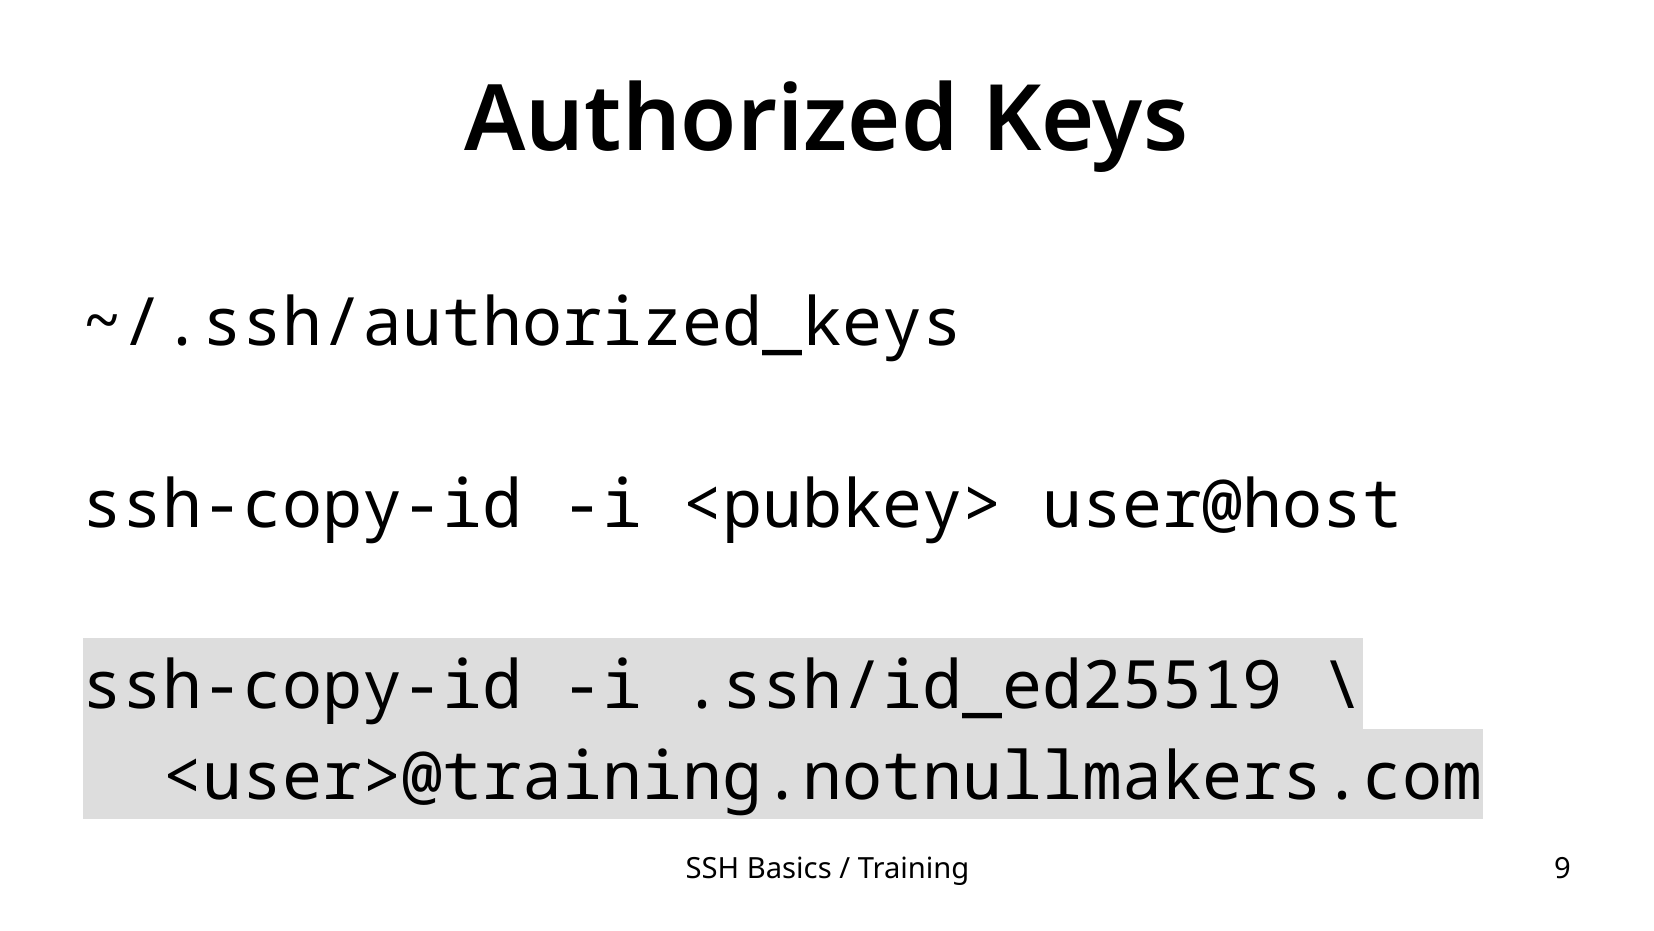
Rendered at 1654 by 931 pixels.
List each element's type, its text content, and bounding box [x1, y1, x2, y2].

title Authorized Keys [82, 37, 1571, 193]
subtitle ~/.ssh/authorized_keys ssh-copy-id -i <pubkey> user@host ssh-copy-id -i .ssh/id_ed25519 \ <user>@training.notnullmakers.com [82, 274, 1571, 779]
